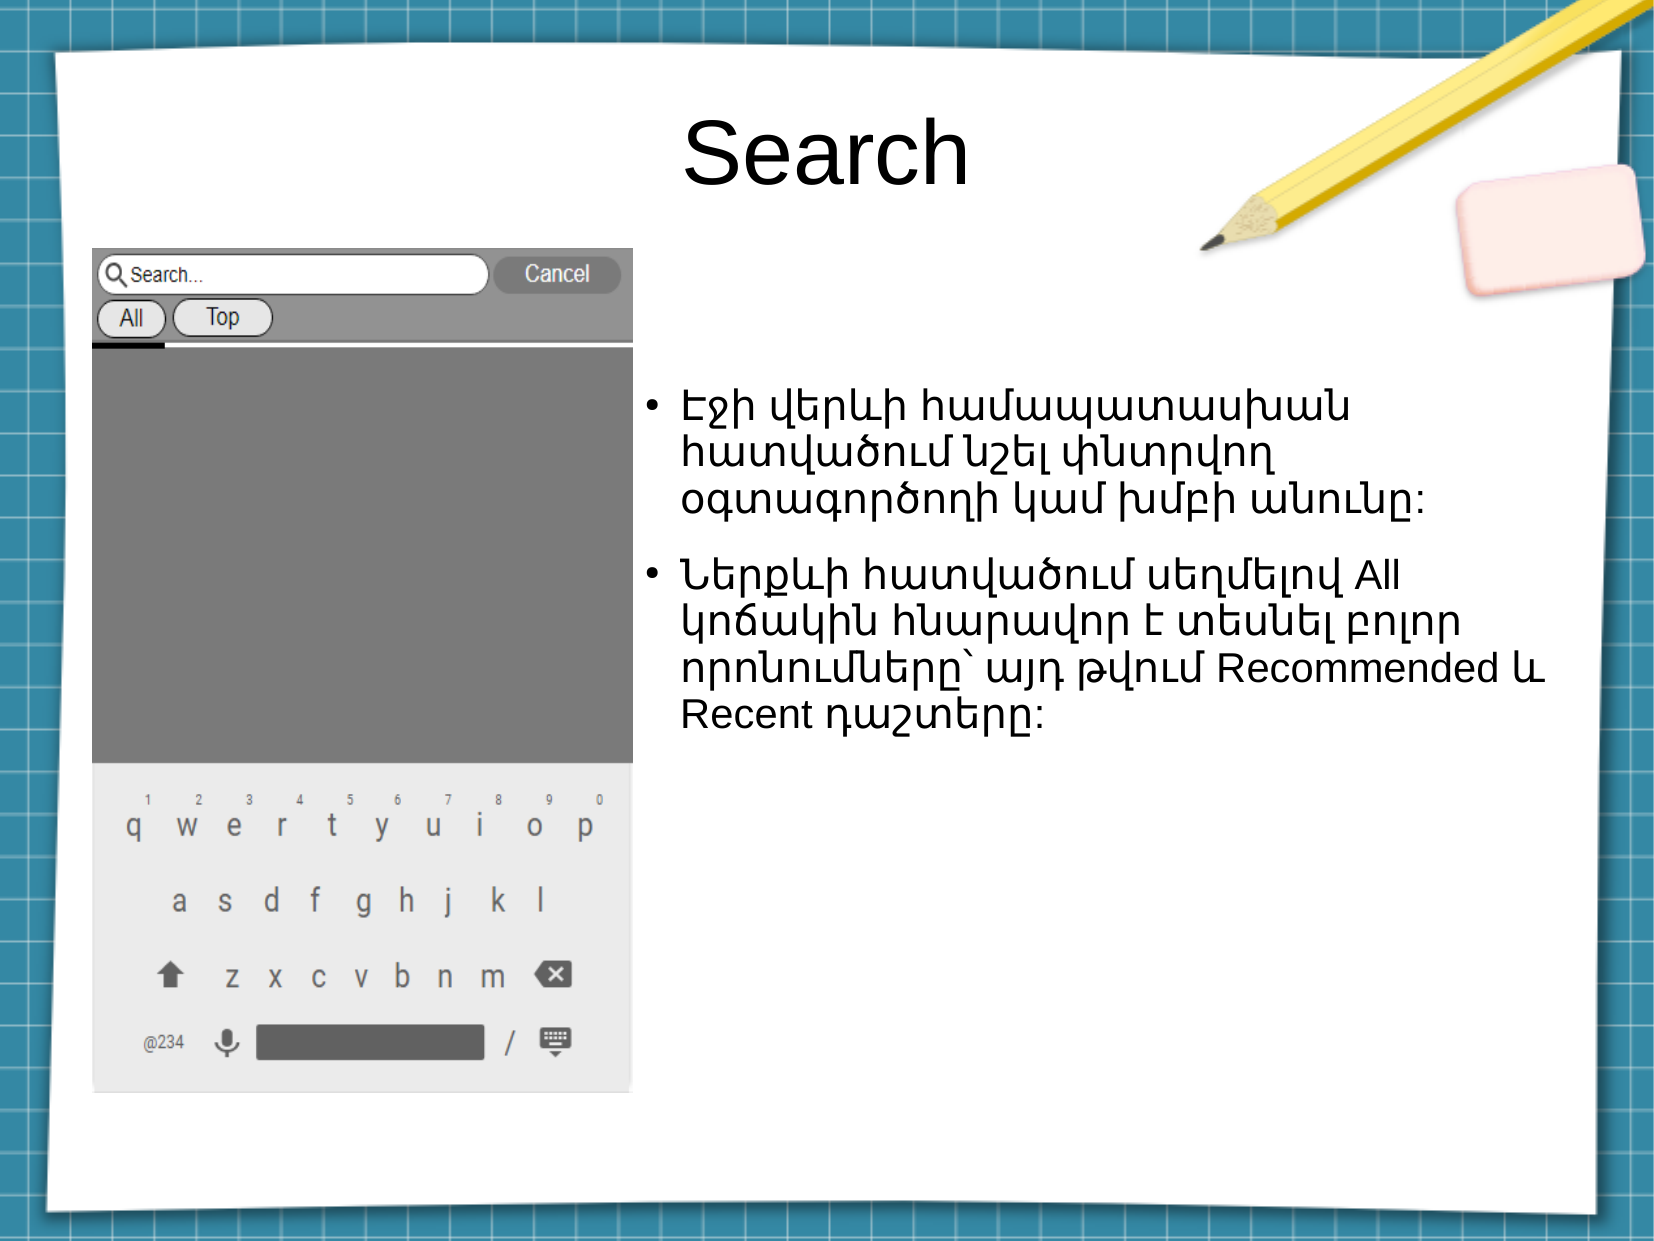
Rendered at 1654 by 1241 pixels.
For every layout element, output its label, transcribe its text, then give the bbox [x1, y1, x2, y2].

text_box Էջի վերևի համապատասխան հատվածում նշել փնտրվող օգտագործողի կամ խմբի անունը: Ներքևի հատվածում սեղմելով All կոճակին հնարավոր է տեսնել բոլոր որոնումները՝ այդ թվում Recommended և Recent դաշտերը: [630, 375, 1591, 868]
title Search [82, 49, 1571, 257]
picture [0, 0, 1654, 1241]
